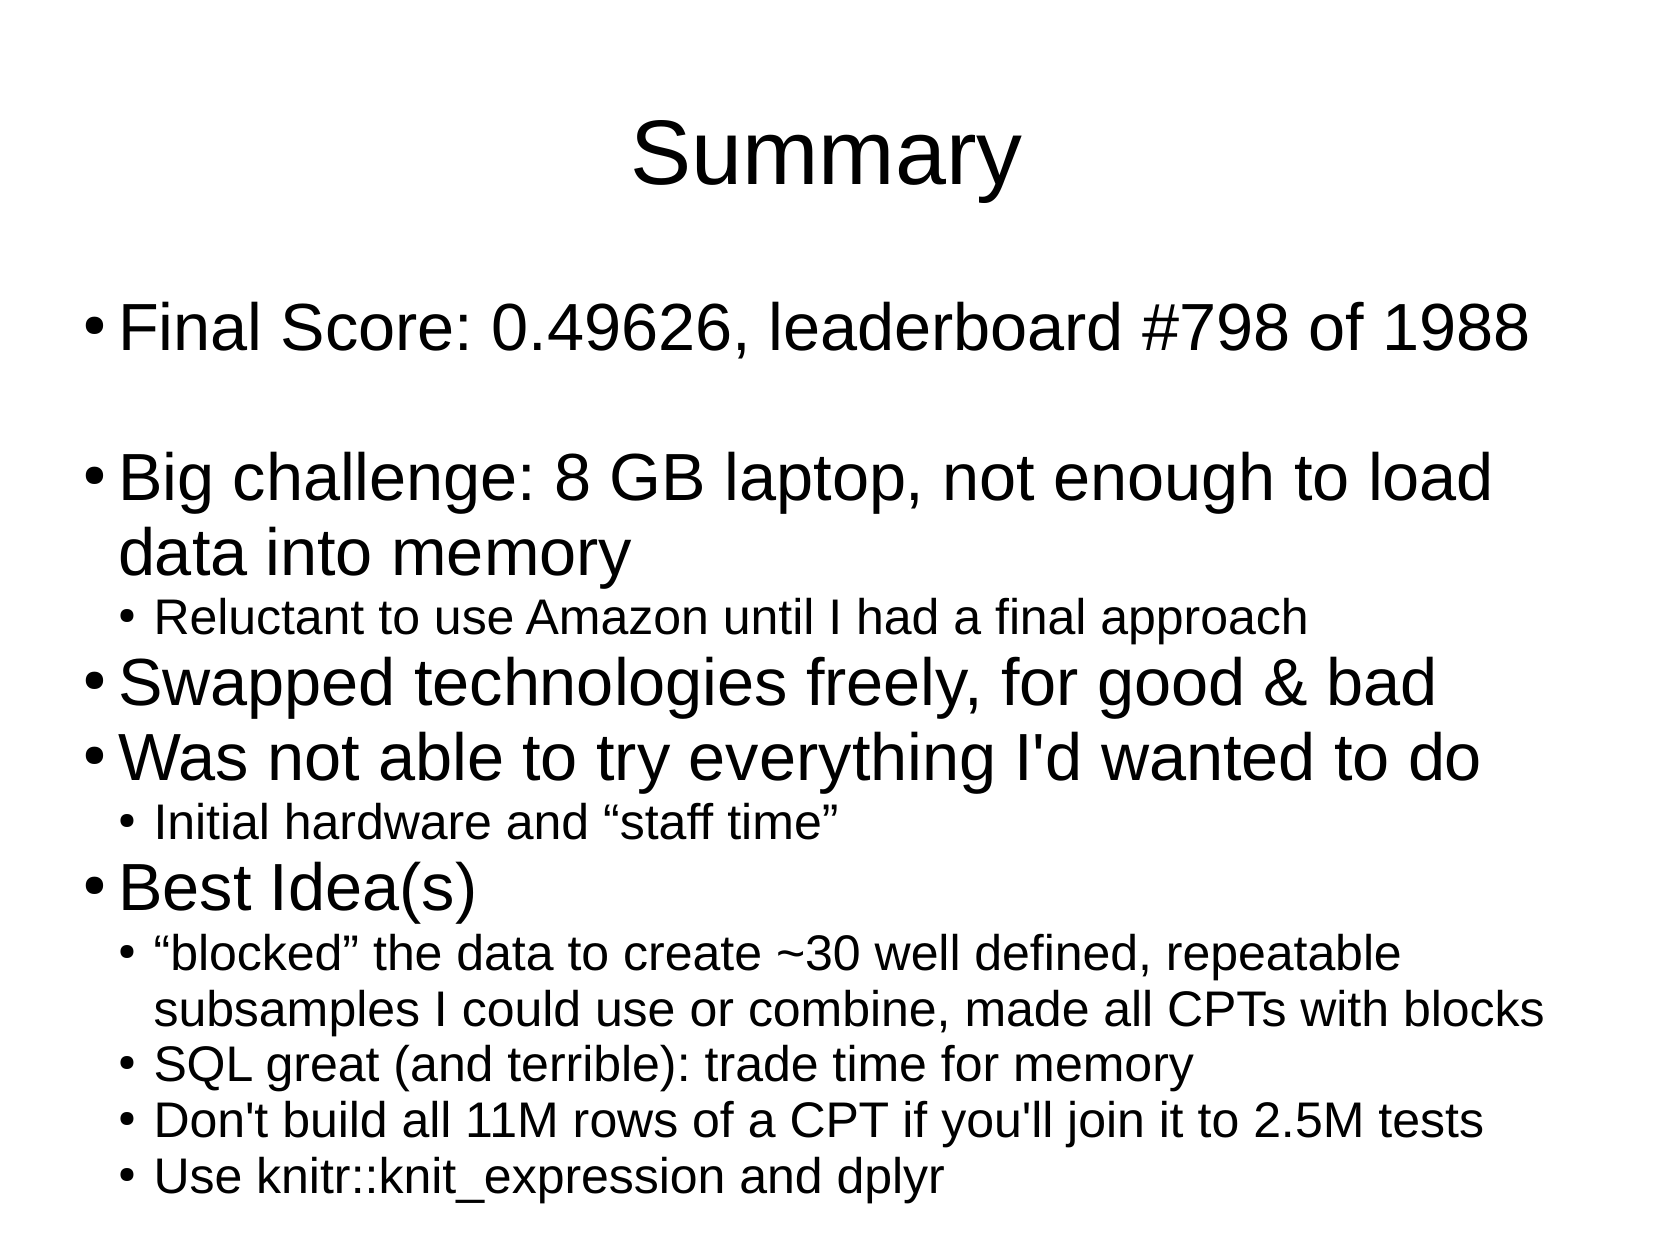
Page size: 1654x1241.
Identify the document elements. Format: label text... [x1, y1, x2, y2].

title Summary [82, 49, 1571, 257]
subtitle Final Score: 0.49626, leaderboard #798 of 1988 Big challenge: 8 GB laptop, not enough to load data into memory Reluctant to use Amazon until I had a final approach Swapped technologies freely, for good & bad Was not able to try everything I'd wanted to do Initial hardware and “staff time” Best Idea(s) “blocked” the data to create ~30 well defined, repeatable subsamples I could use or combine, made all CPTs with blocks SQL great (and terrible): trade time for memory Don't build all 11M rows of a CPT if you'll join it to 2.5M tests Use knitr::knit_expression and dplyr [82, 290, 1571, 1208]
